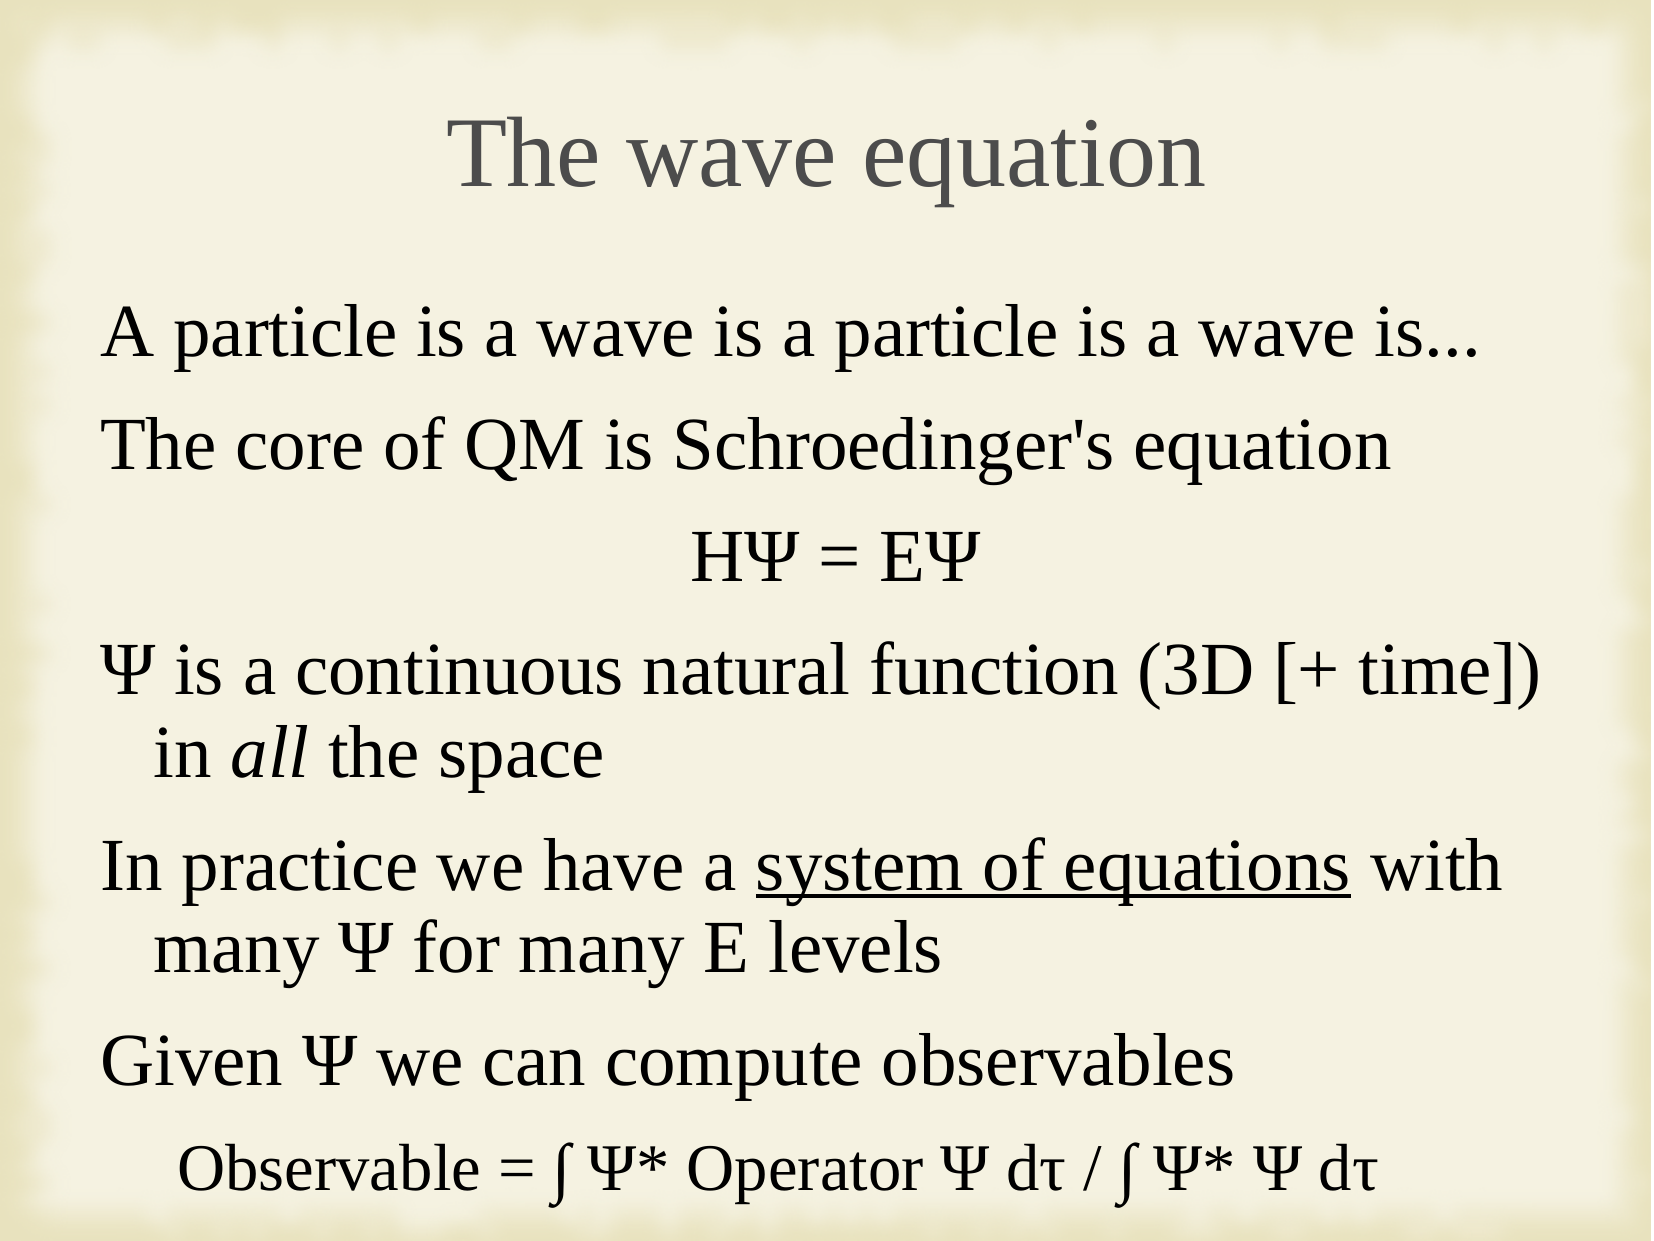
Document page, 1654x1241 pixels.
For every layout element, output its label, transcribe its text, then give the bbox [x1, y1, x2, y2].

picture [0, 0, 1651, 1241]
title The wave equation [82, 56, 1571, 250]
list A particle is a wave is a particle is a wave is... The core of QM is Schroedinger's equation HΨ = EΨ Ψ is a continuous natural function (3D [+ time]) in all the space In practice we have a system of equations with many Ψ for many E levels Given Ψ we can compute observables Observable = ∫ Ψ* Operator Ψ dτ / ∫ Ψ* Ψ dτ [82, 290, 1571, 1206]
